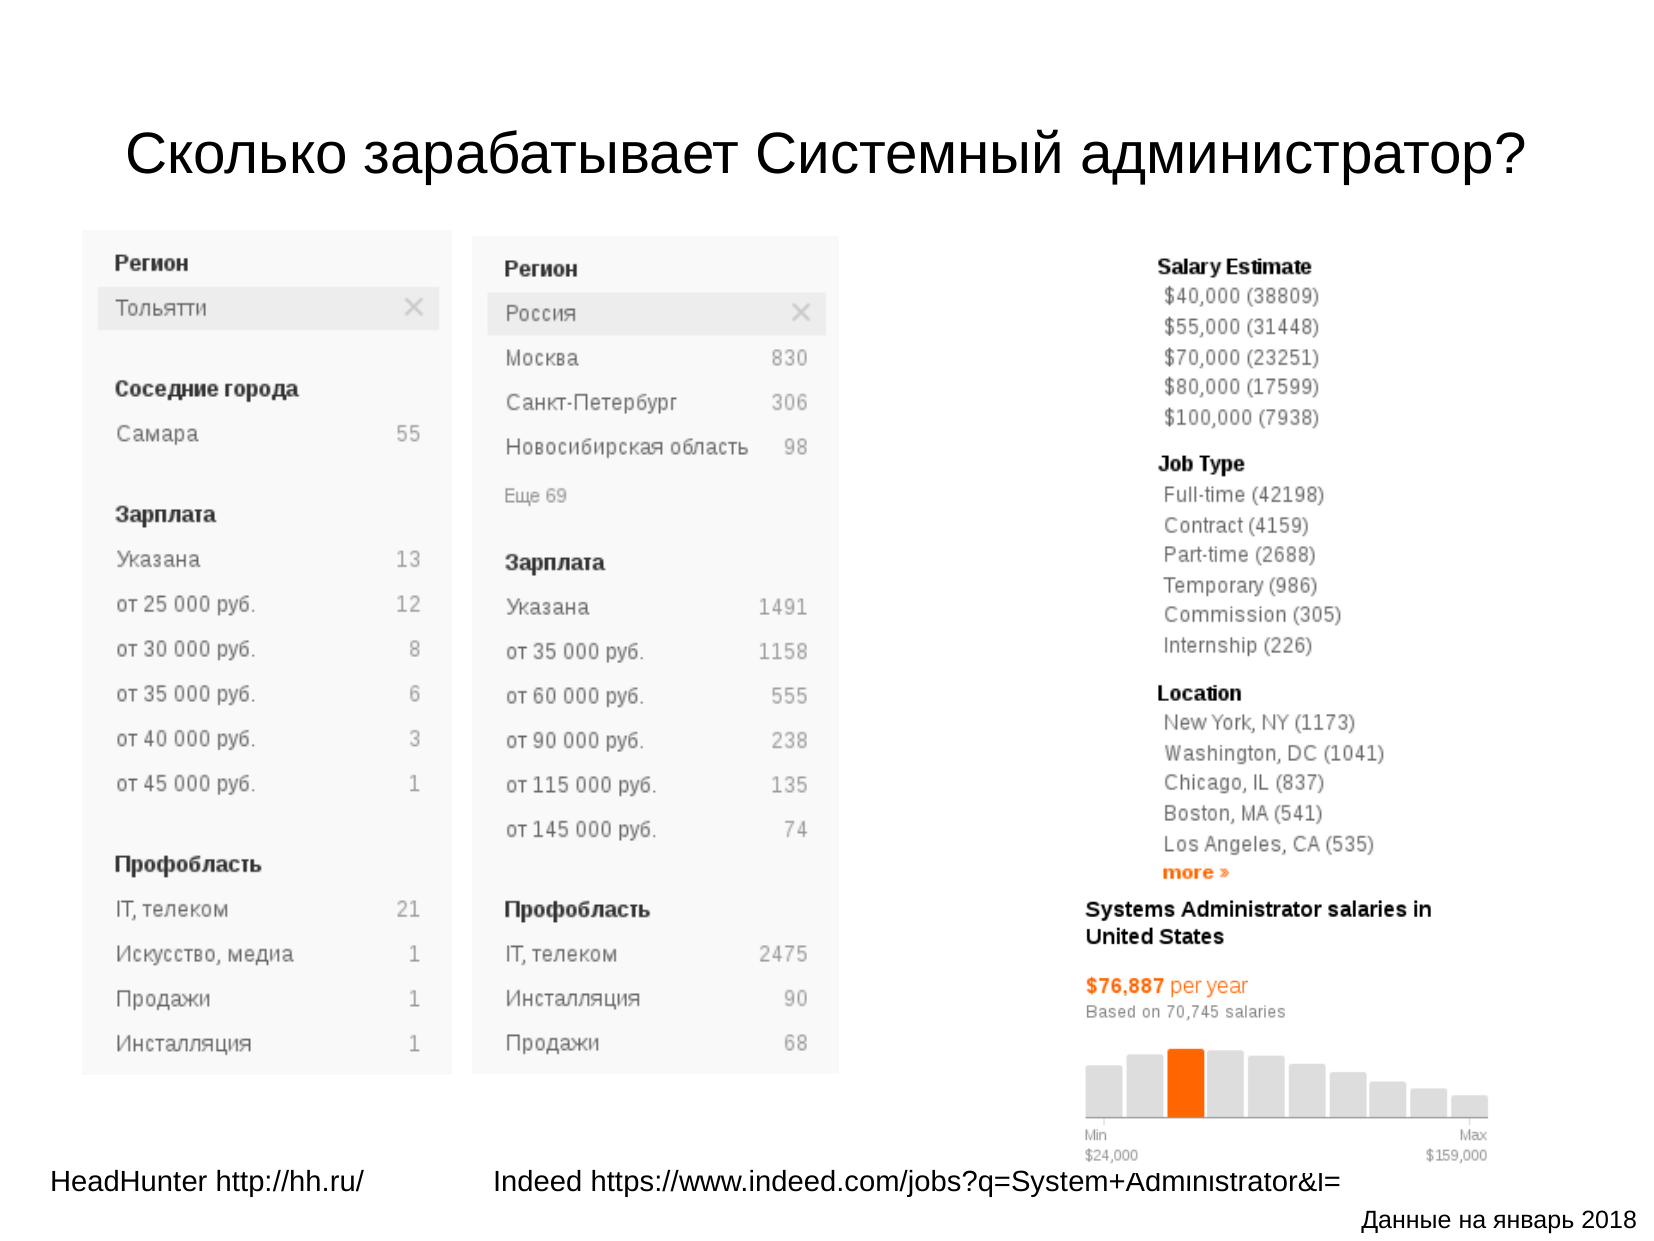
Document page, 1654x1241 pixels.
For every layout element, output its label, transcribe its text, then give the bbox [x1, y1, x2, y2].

picture [472, 236, 839, 1074]
title Сколько зарабатывает Системный администратор? [82, 49, 1571, 257]
text_box Данные на январь 2018 [1346, 1198, 1654, 1241]
picture [1079, 247, 1495, 1173]
picture [82, 230, 452, 1075]
text_box HeadHunter http://hh.ru/ Indeed https://www.indeed.com/jobs?q=System+Administrator&l= [35, 1157, 1595, 1206]
